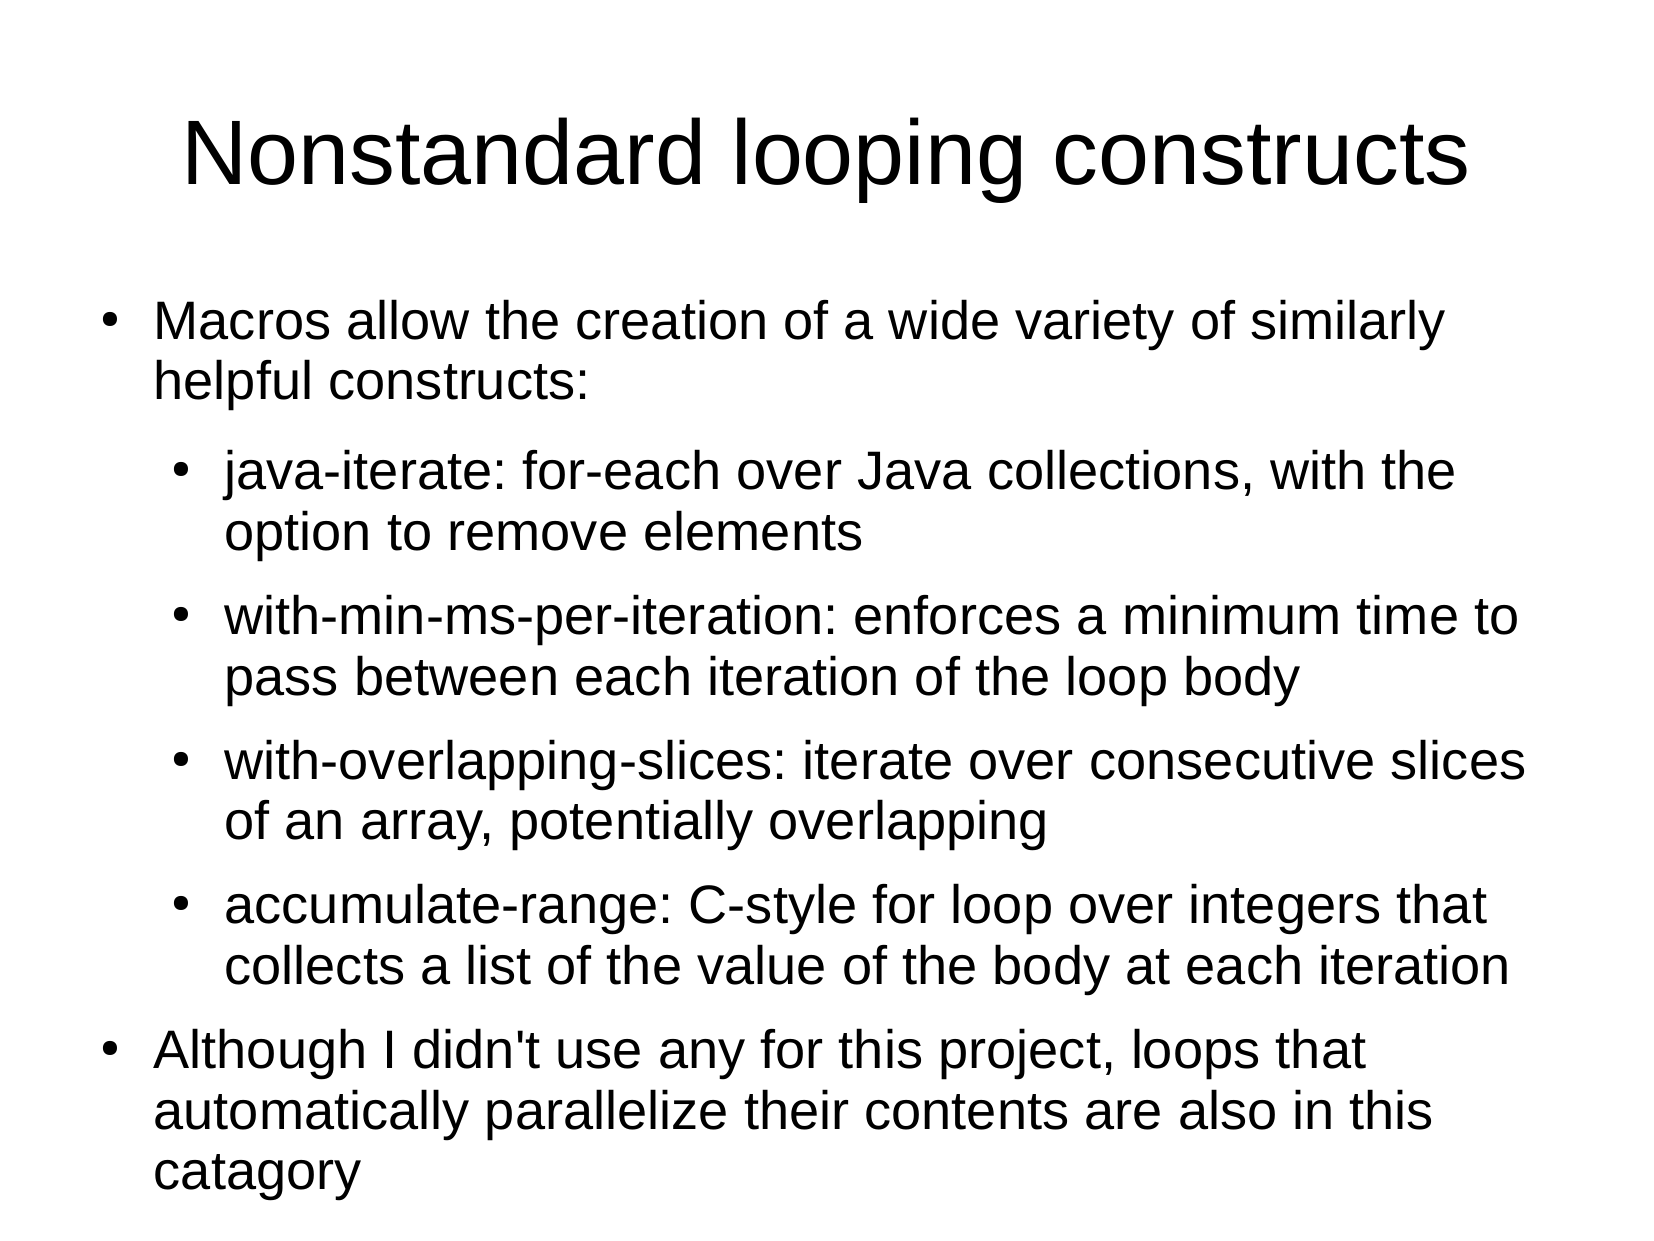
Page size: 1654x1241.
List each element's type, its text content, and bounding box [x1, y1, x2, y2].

title Nonstandard looping constructs [82, 49, 1571, 257]
list Macros allow the creation of a wide variety of similarly helpful constructs: java-iterate: for-each over Java collections, with the option to remove elements with-min-ms-per-iteration: enforces a minimum time to pass between each iteration of the loop body with-overlapping-slices: iterate over consecutive slices of an array, potentially overlapping accumulate-range: C-style for loop over integers that collects a list of the value of the body at each iteration Although I didn't use any for this project, loops that automatically parallelize their contents are also in this catagory [82, 290, 1571, 1202]
